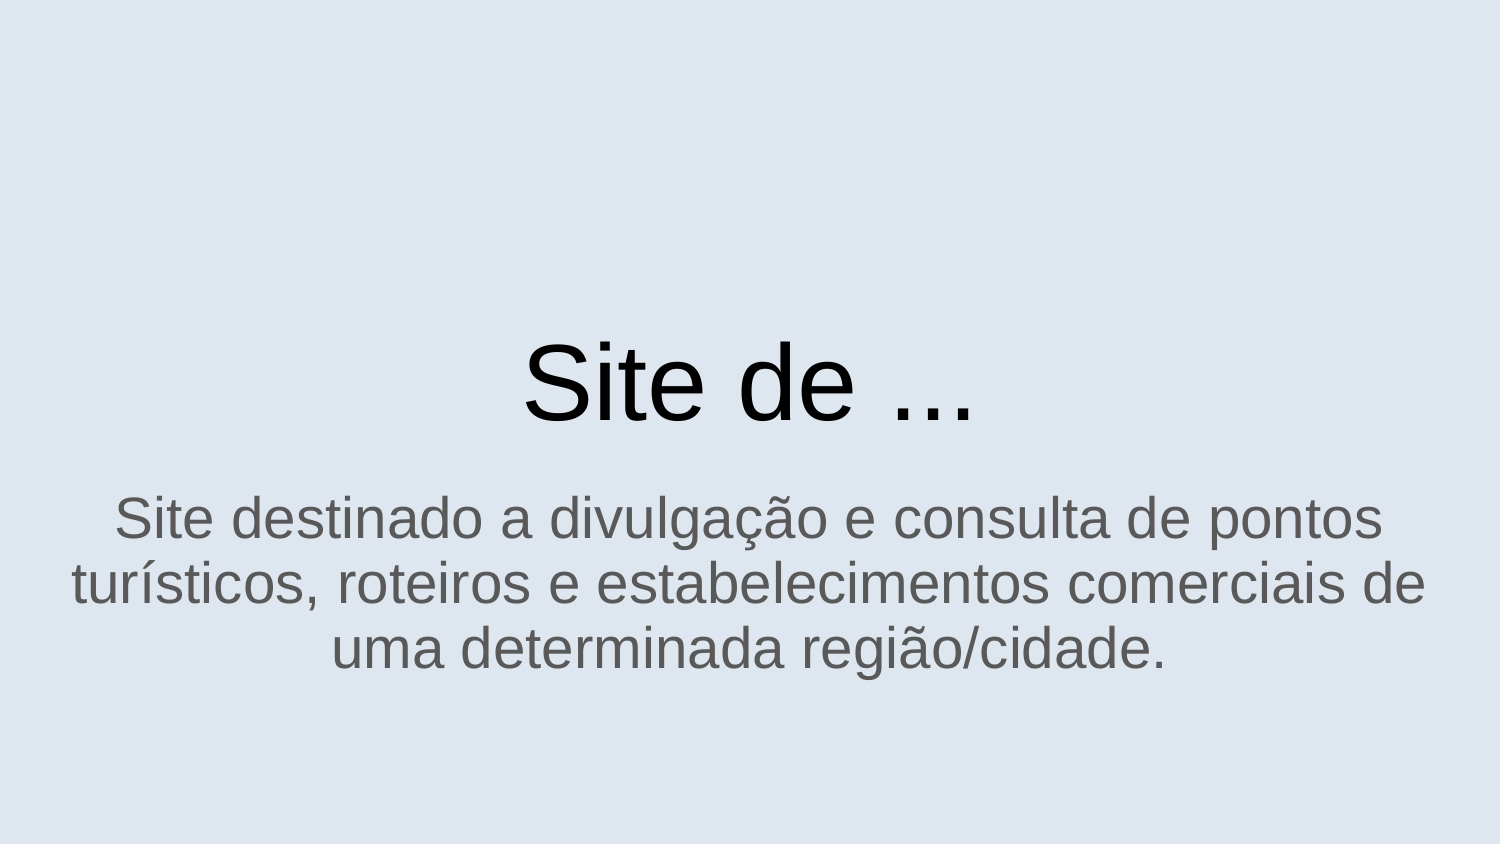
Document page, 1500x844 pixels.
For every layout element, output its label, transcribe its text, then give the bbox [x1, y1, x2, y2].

text_box Site destinado a divulgação e consulta de pontos turísticos, roteiros e estabelecimentos comerciais de uma determinada região/cidade. [51, 470, 1449, 816]
title Site de ... [51, 122, 1449, 459]
